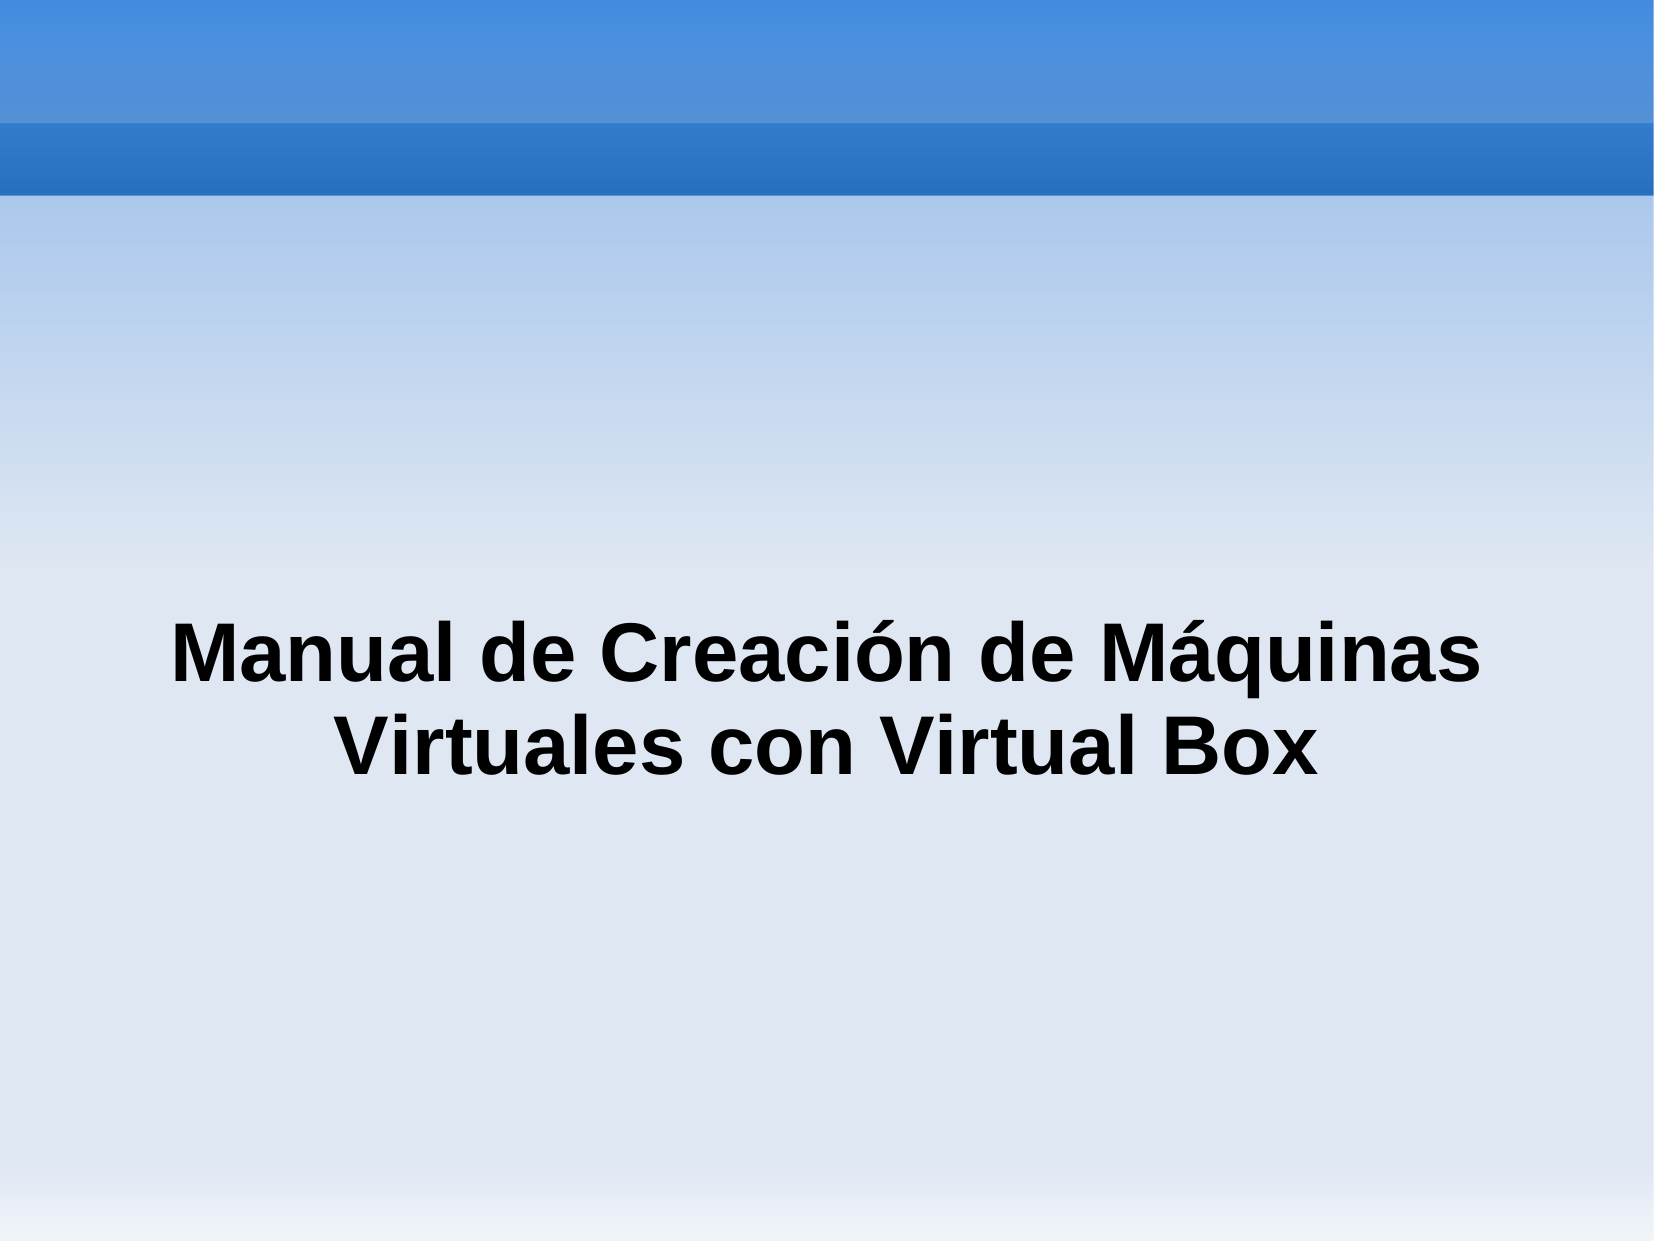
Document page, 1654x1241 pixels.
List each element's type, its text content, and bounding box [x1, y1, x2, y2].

picture [0, 0, 1654, 1241]
subtitle Manual de Creación de Máquinas Virtuales con Virtual Box [82, 290, 1571, 1109]
